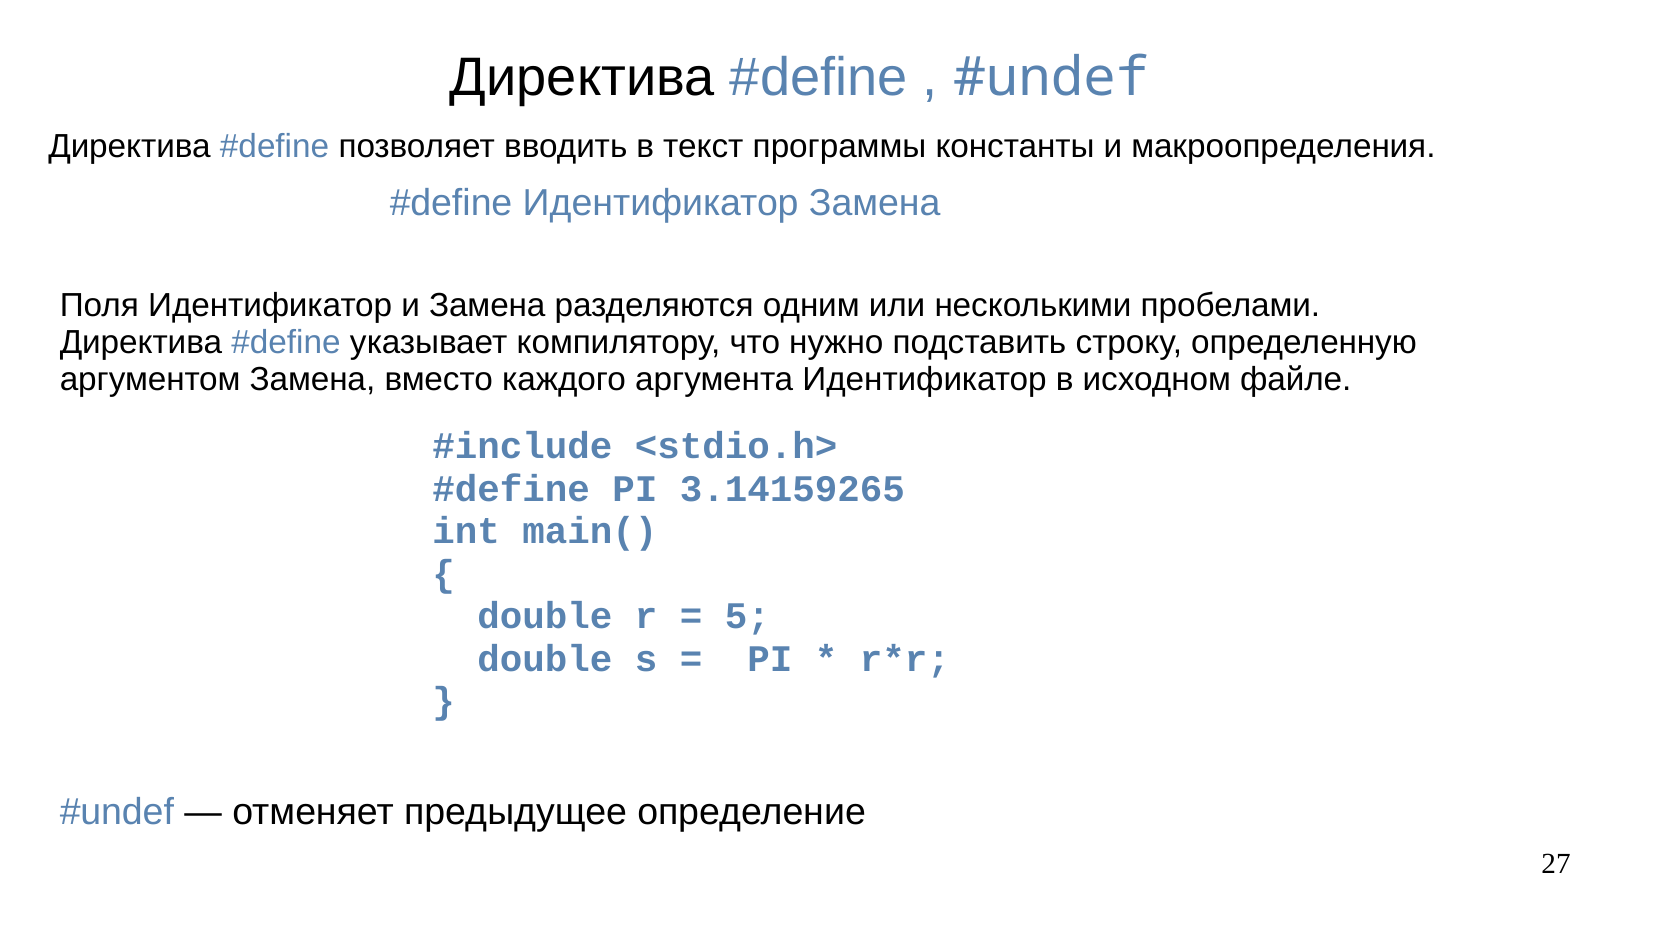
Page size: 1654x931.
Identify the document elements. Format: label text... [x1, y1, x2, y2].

text_box Поля Идентификатор и Замена разделяются одним или несколькими пробелами. Директива #define указывает компилятору, что нужно подставить строку, определенную аргументом Замена, вместо каждого аргумента Идентификатор в исходном файле. [45, 279, 1607, 421]
text_box Директива #define , #undef [435, 30, 1306, 120]
text_box #include <stdio.h> #define PI 3.14159265 int main() { double r = 5; double s = PI * r*r; } [417, 420, 1231, 771]
text_box Директива #define позволяет вводить в текст программы константы и макроопределения. [33, 120, 1654, 196]
text_box #define Идентификатор Замена [375, 174, 1006, 241]
text_box #undef — отменяет предыдущее определение [45, 783, 882, 841]
